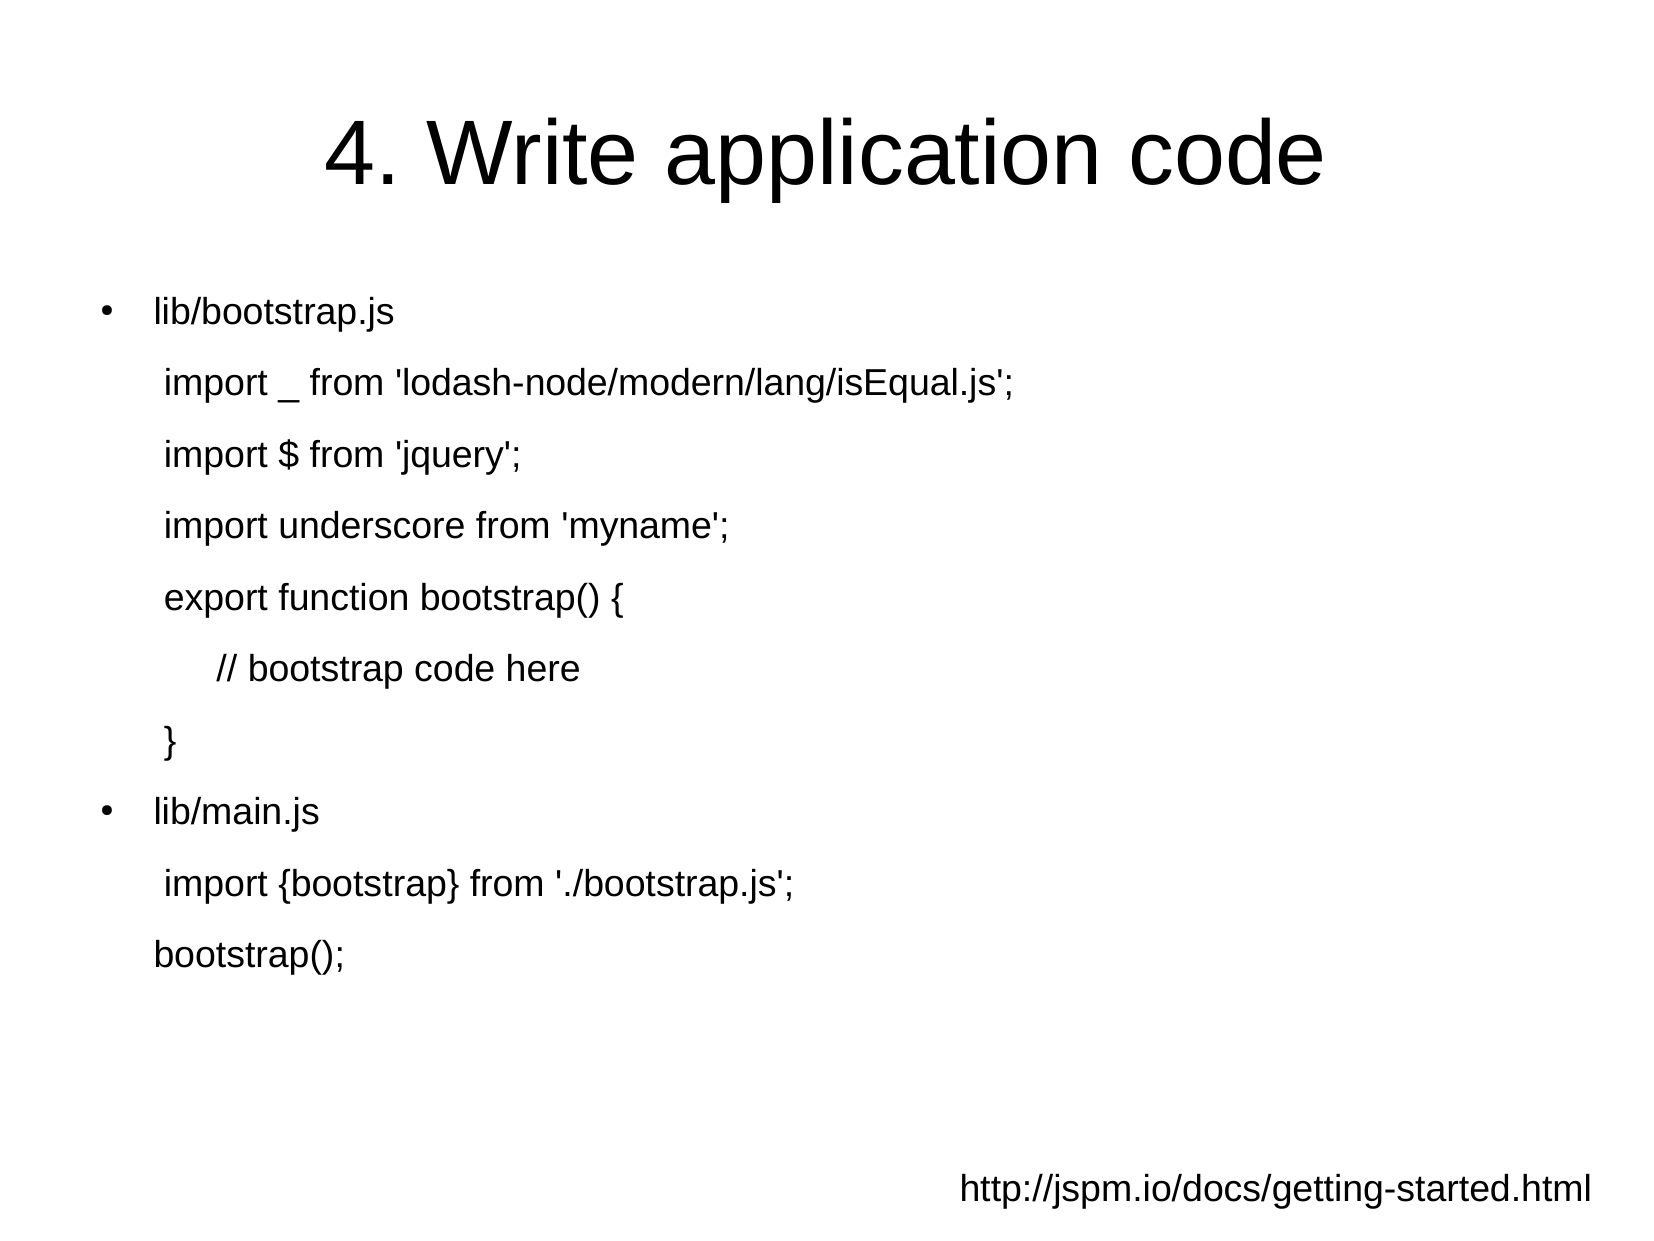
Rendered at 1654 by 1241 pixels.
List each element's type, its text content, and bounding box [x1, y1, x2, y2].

title 4. Write application code [82, 49, 1571, 257]
text_box http://jspm.io/docs/getting-started.html [909, 1159, 1608, 1217]
list lib/bootstrap.js import _ from 'lodash-node/modern/lang/isEqual.js'; import $ from 'jquery'; import underscore from 'myname'; export function bootstrap() { // bootstrap code here } lib/main.js import {bootstrap} from './bootstrap.js'; bootstrap(); [82, 290, 1571, 1010]
